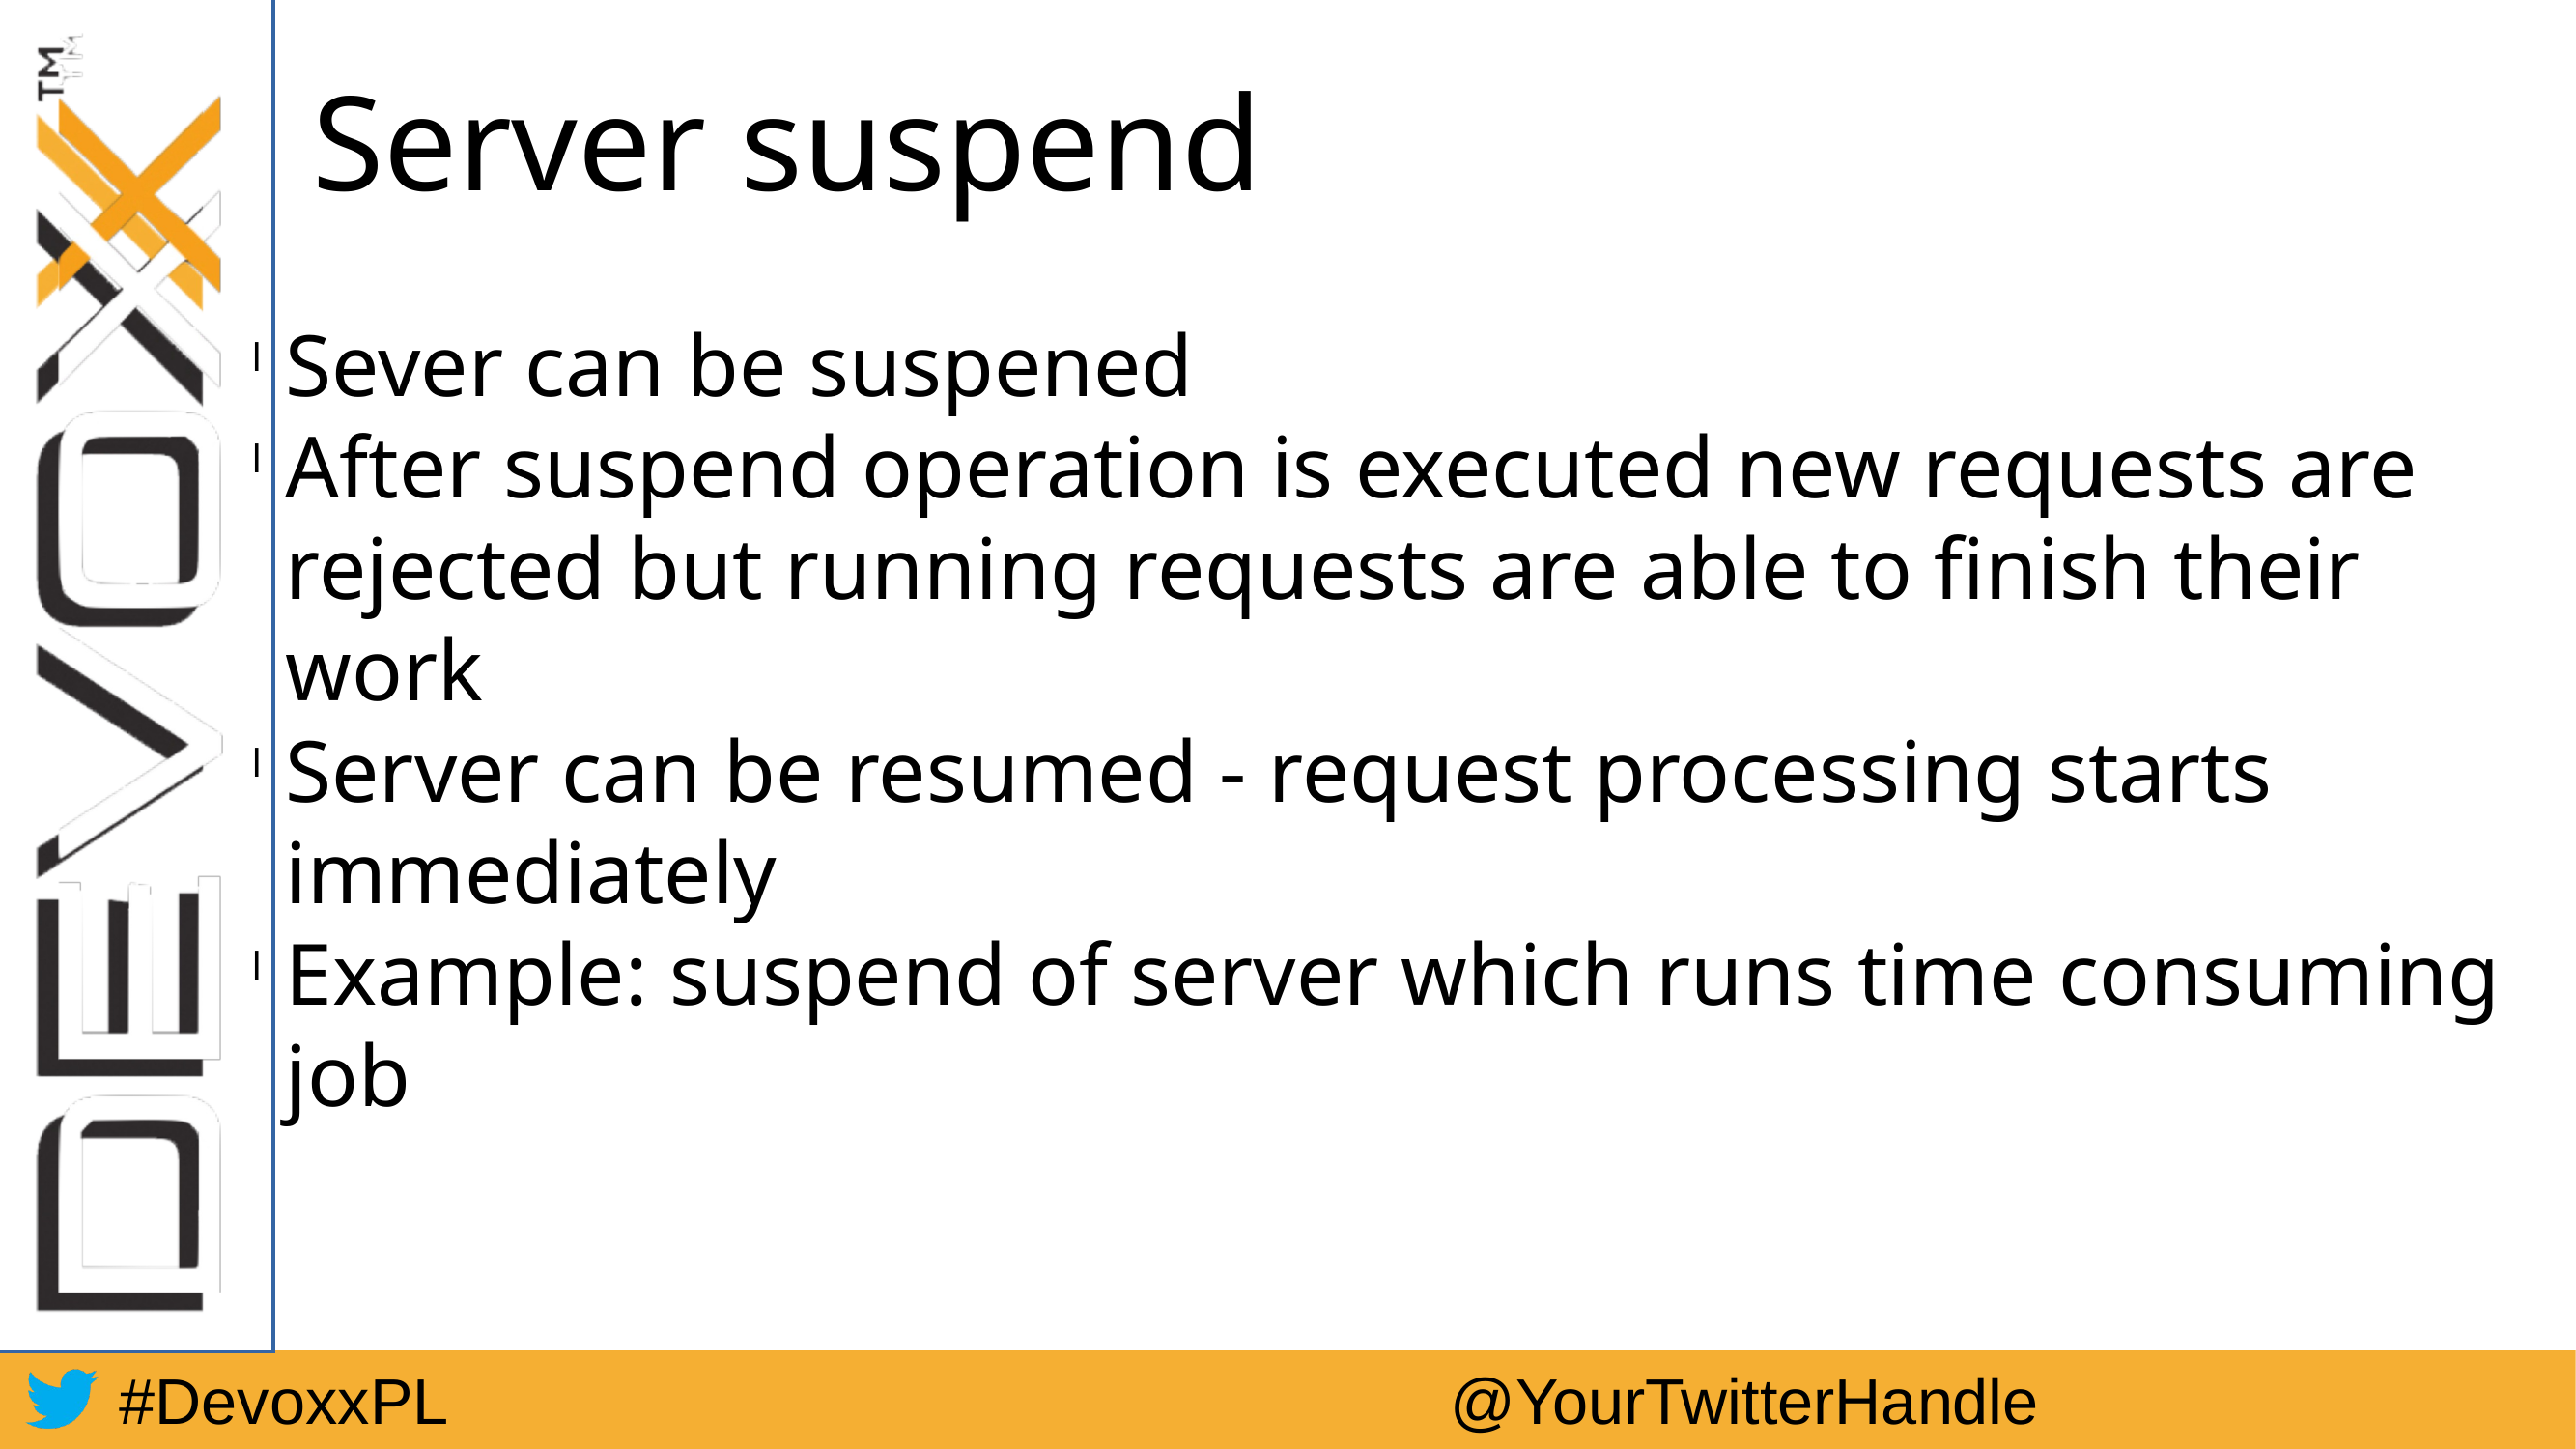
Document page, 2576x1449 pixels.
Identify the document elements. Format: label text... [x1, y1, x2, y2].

picture [60, 34, 223, 1292]
picture [0, 39, 220, 1350]
picture [0, 1353, 123, 1449]
text_box Server suspend [312, 19, 2522, 258]
text_box Sever can be suspened After suspend operation is executed new requests are rejected but running requests are able to finish their work Server can be resumed - request processing starts immediately Example: suspend of server which runs time consuming job [251, 311, 2526, 1332]
